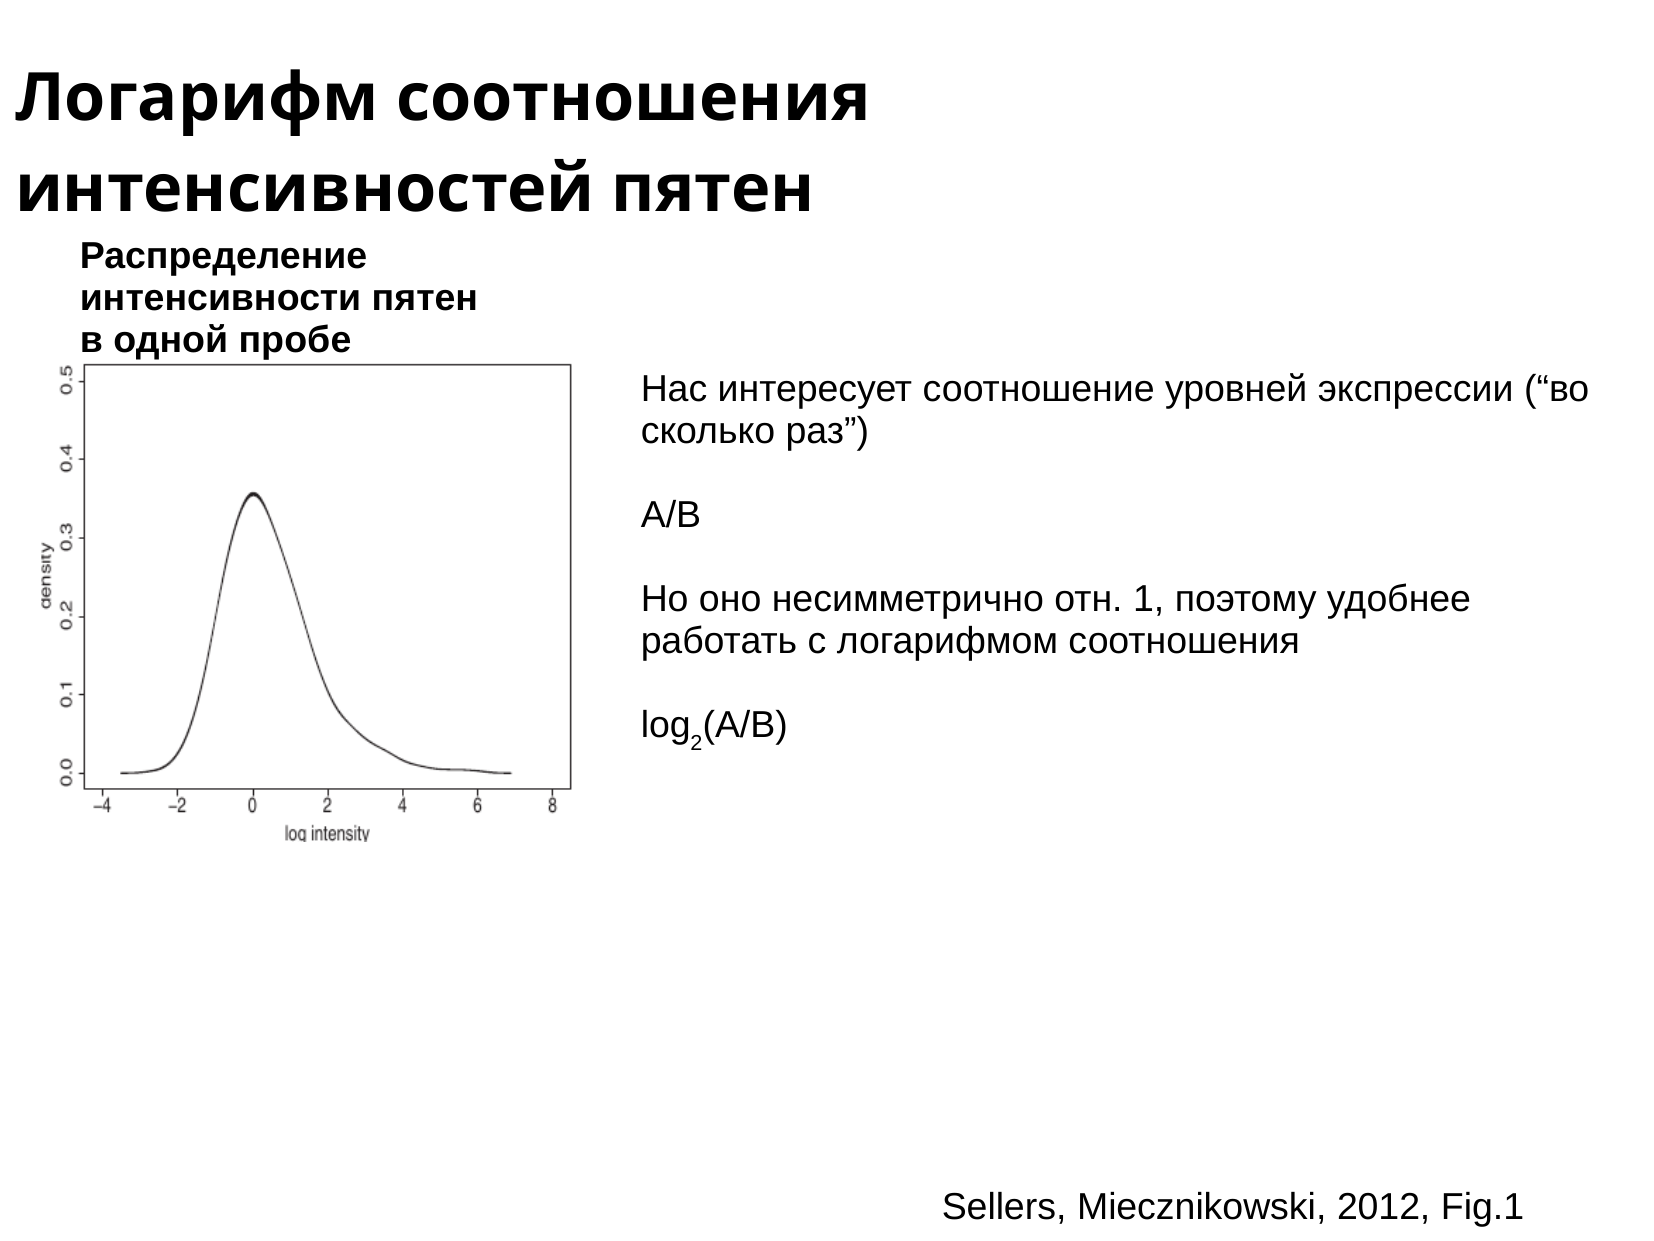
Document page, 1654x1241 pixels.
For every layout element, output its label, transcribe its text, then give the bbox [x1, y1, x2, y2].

text_box Распределение интенсивности пятен в одной пробе [64, 227, 494, 369]
text_box Нас интересует соотношение уровней экспрессии (“во сколько раз”) A/B Но оно несимметрично отн. 1, поэтому удобнее работать с логарифмом соотношения log2(A/B) [625, 360, 1633, 846]
text_box Sellers, Miecznikowski, 2012, Fig.1 [927, 1178, 1651, 1235]
title Логарифм соотношения интенсивностей пятен [15, 19, 1636, 260]
picture [26, 360, 573, 842]
